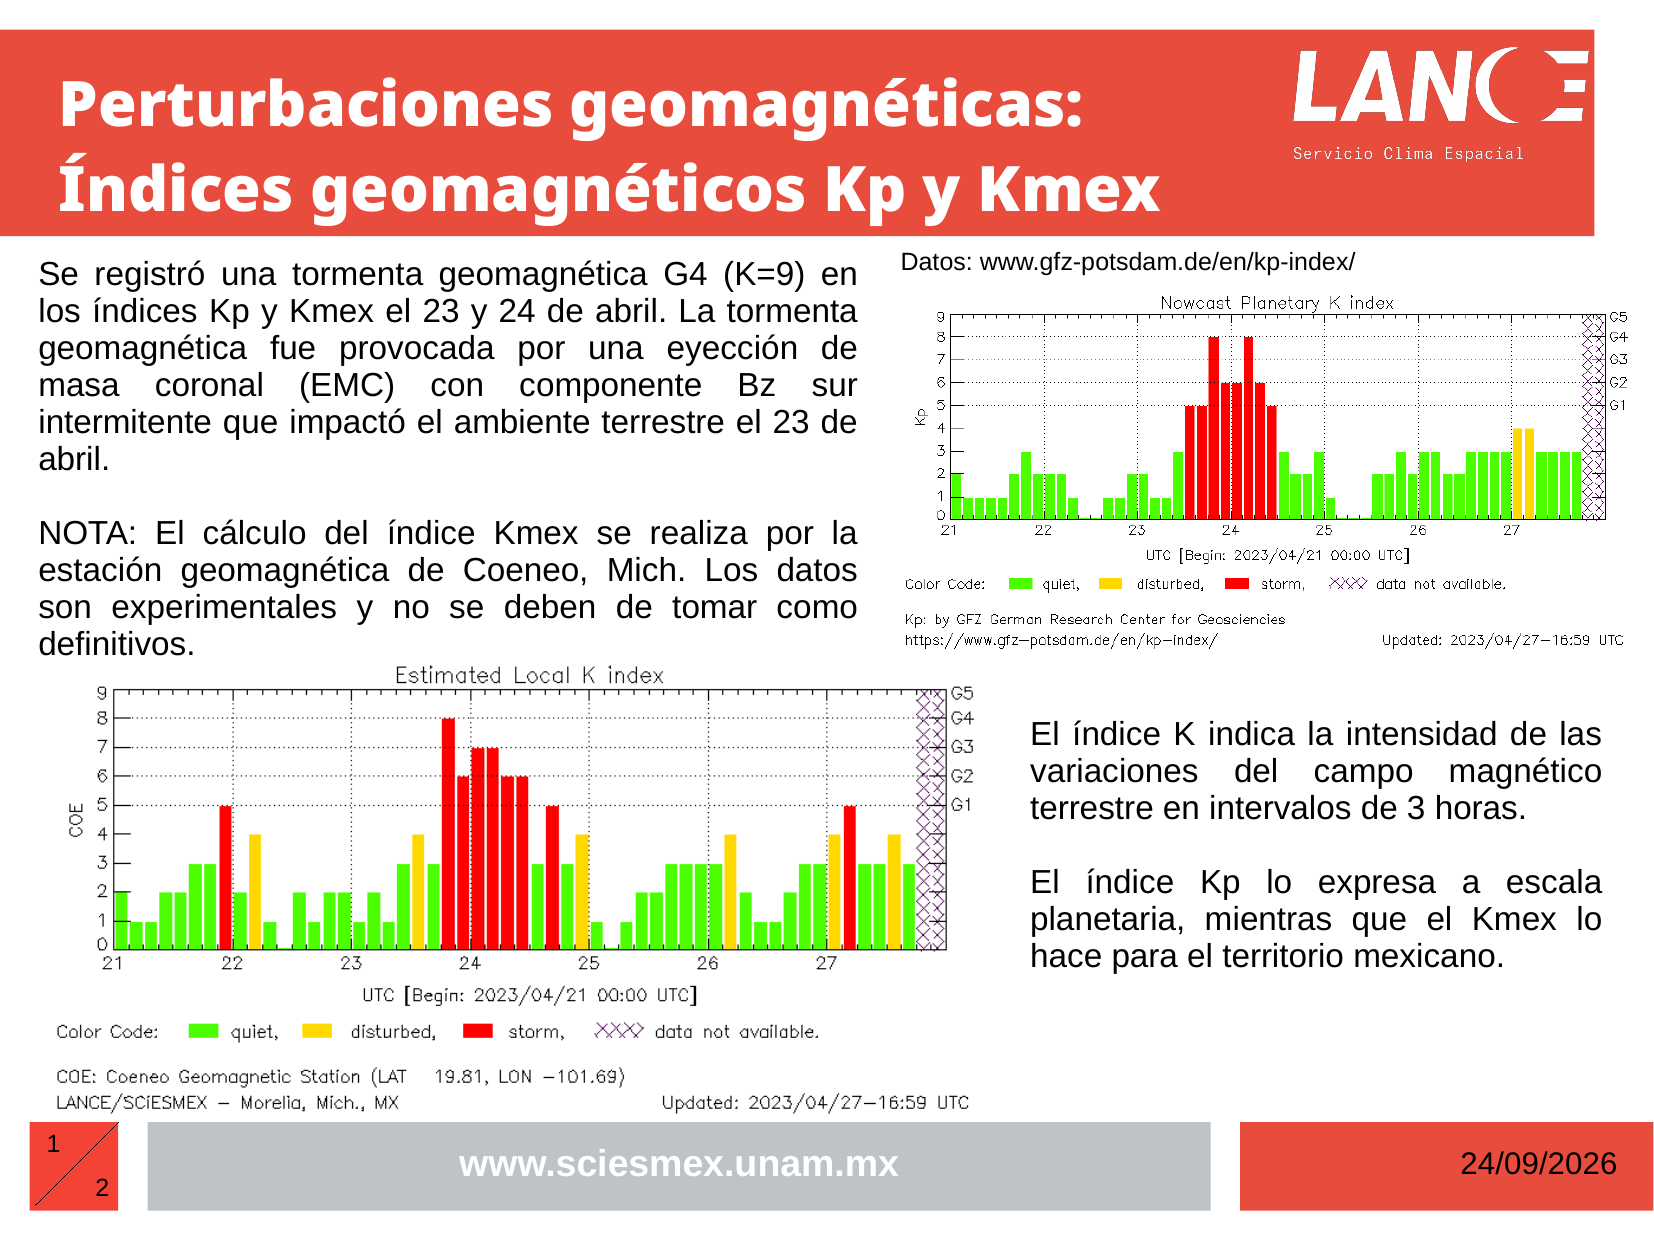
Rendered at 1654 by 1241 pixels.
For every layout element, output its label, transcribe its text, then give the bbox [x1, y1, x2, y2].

text_box Se registró una tormenta geomagnética G4 (K=9) en los índices Kp y Kmex el 23 y 24 de abril. La tormenta geomagnética fue provocada por una eyección de masa coronal (EMC) con componente Bz sur intermitente que impactó el ambiente terrestre el 23 de abril. NOTA: El cálculo del índice Kmex se realiza por la estación geomagnética de Coeneo, Mich. Los datos son experimentales y no se deben de tomar como definitivos. [23, 248, 875, 708]
picture [47, 277, 1642, 1116]
text_box www.sciesmex.unam.mx [153, 1122, 1205, 1205]
title Perturbaciones geomagnéticas: Índices geomagnéticos Kp y Kmex [59, 59, 1312, 207]
picture [1293, 47, 1589, 162]
text_box El índice K indica la intensidad de las variaciones del campo magnético terrestre en intervalos de 3 horas. El índice Kp lo expresa a escala planetaria, mientras que el Kmex lo hace para el territorio mexicano. [1015, 707, 1619, 1052]
text_box Datos: www.gfz-potsdam.de/en/kp-index/ [885, 240, 1654, 284]
text_box 27/04/2023 [1424, 1122, 1654, 1205]
text_box <número> [31, 1122, 176, 1170]
text_box 2 [35, 1151, 125, 1209]
